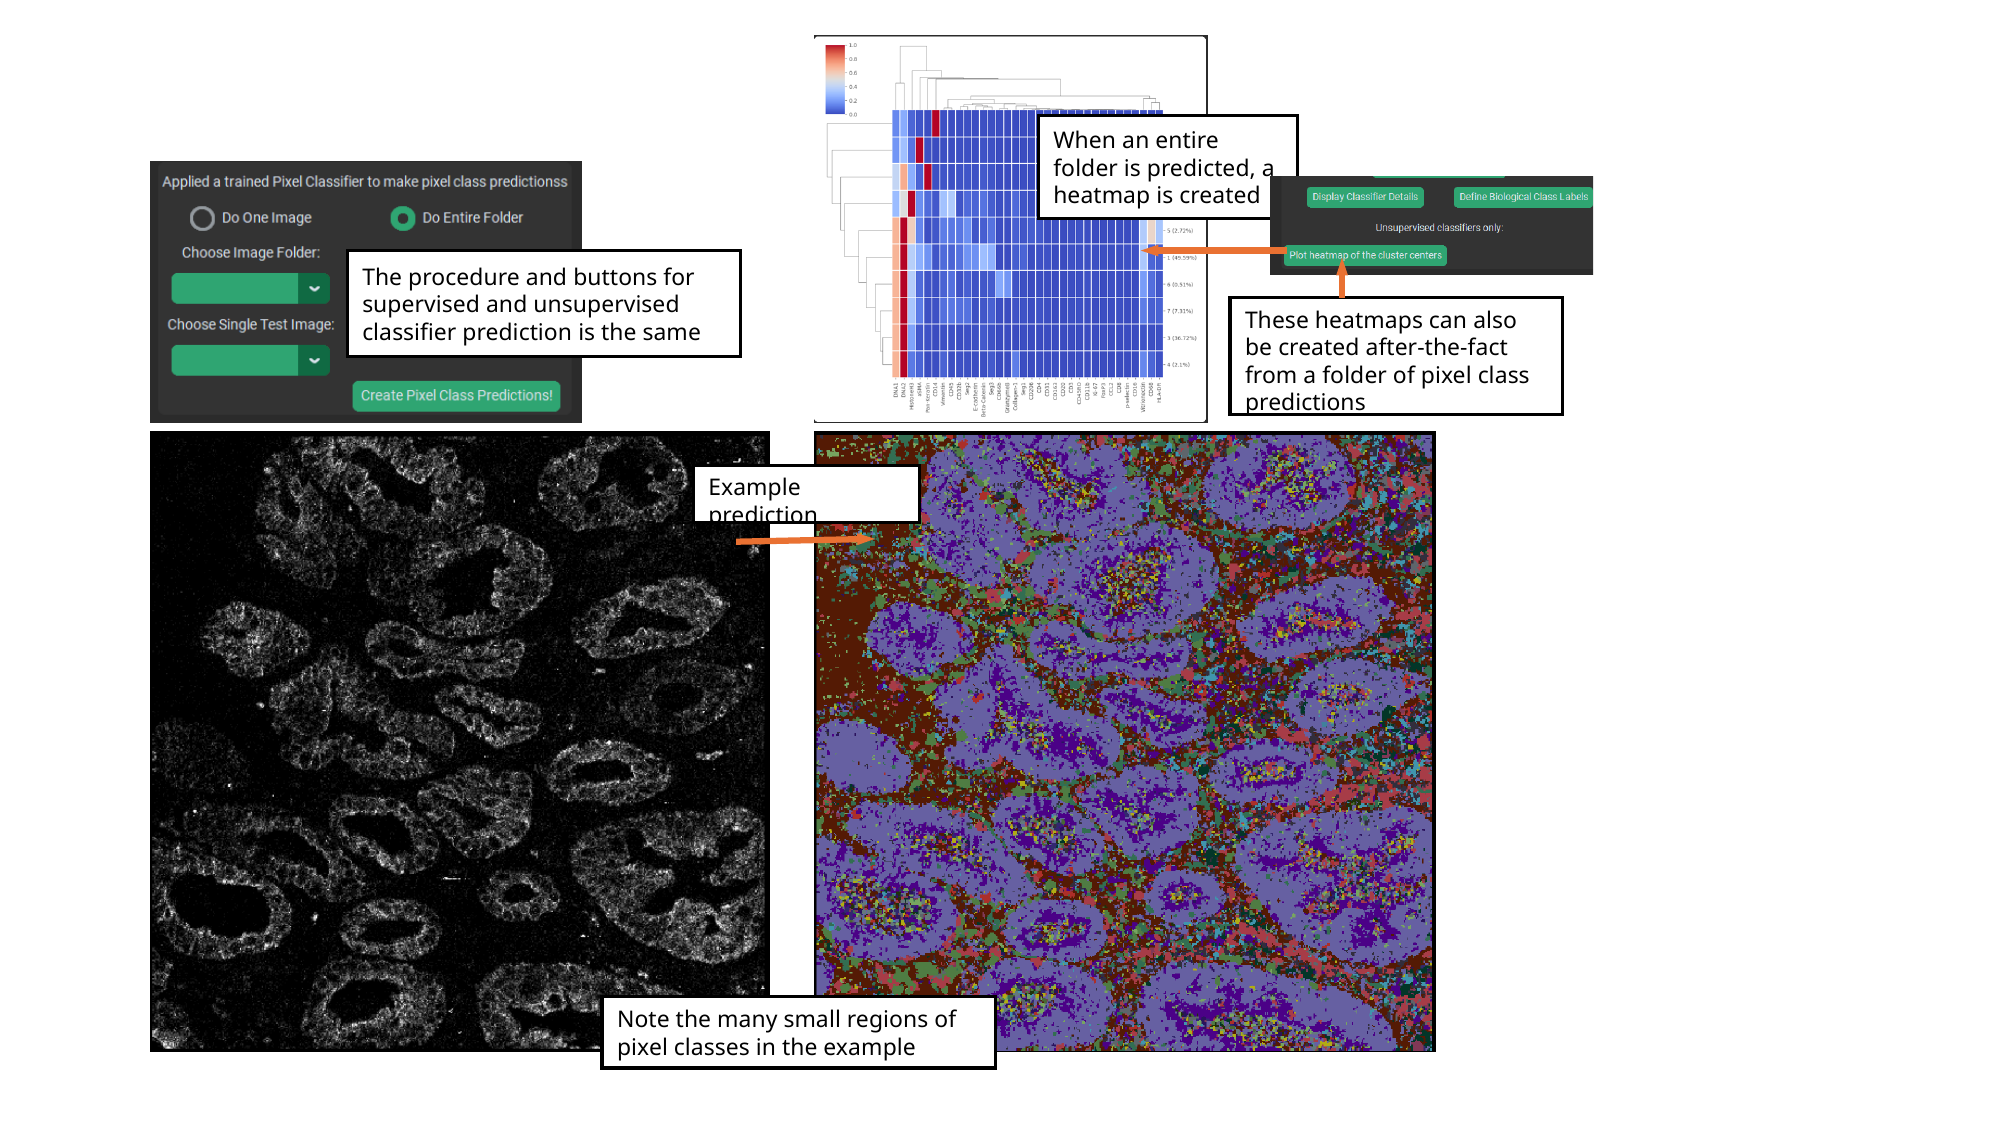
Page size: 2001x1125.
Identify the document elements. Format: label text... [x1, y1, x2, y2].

picture [150, 161, 582, 423]
text_box The procedure and buttons for supervised and unsupervised classifier prediction is the same [347, 251, 741, 357]
picture [1270, 176, 1594, 275]
text_box These heatmaps can also be created after-the-fact from a folder of pixel class predictions [1230, 298, 1563, 415]
text_box Note the many small regions of pixel classes in the example [602, 996, 995, 1068]
text_box Example prediction [693, 465, 920, 523]
picture [814, 35, 1208, 423]
picture [150, 431, 770, 1052]
picture [814, 431, 1436, 1052]
text_box When an entire folder is predicted, a heatmap is created [1038, 115, 1297, 219]
